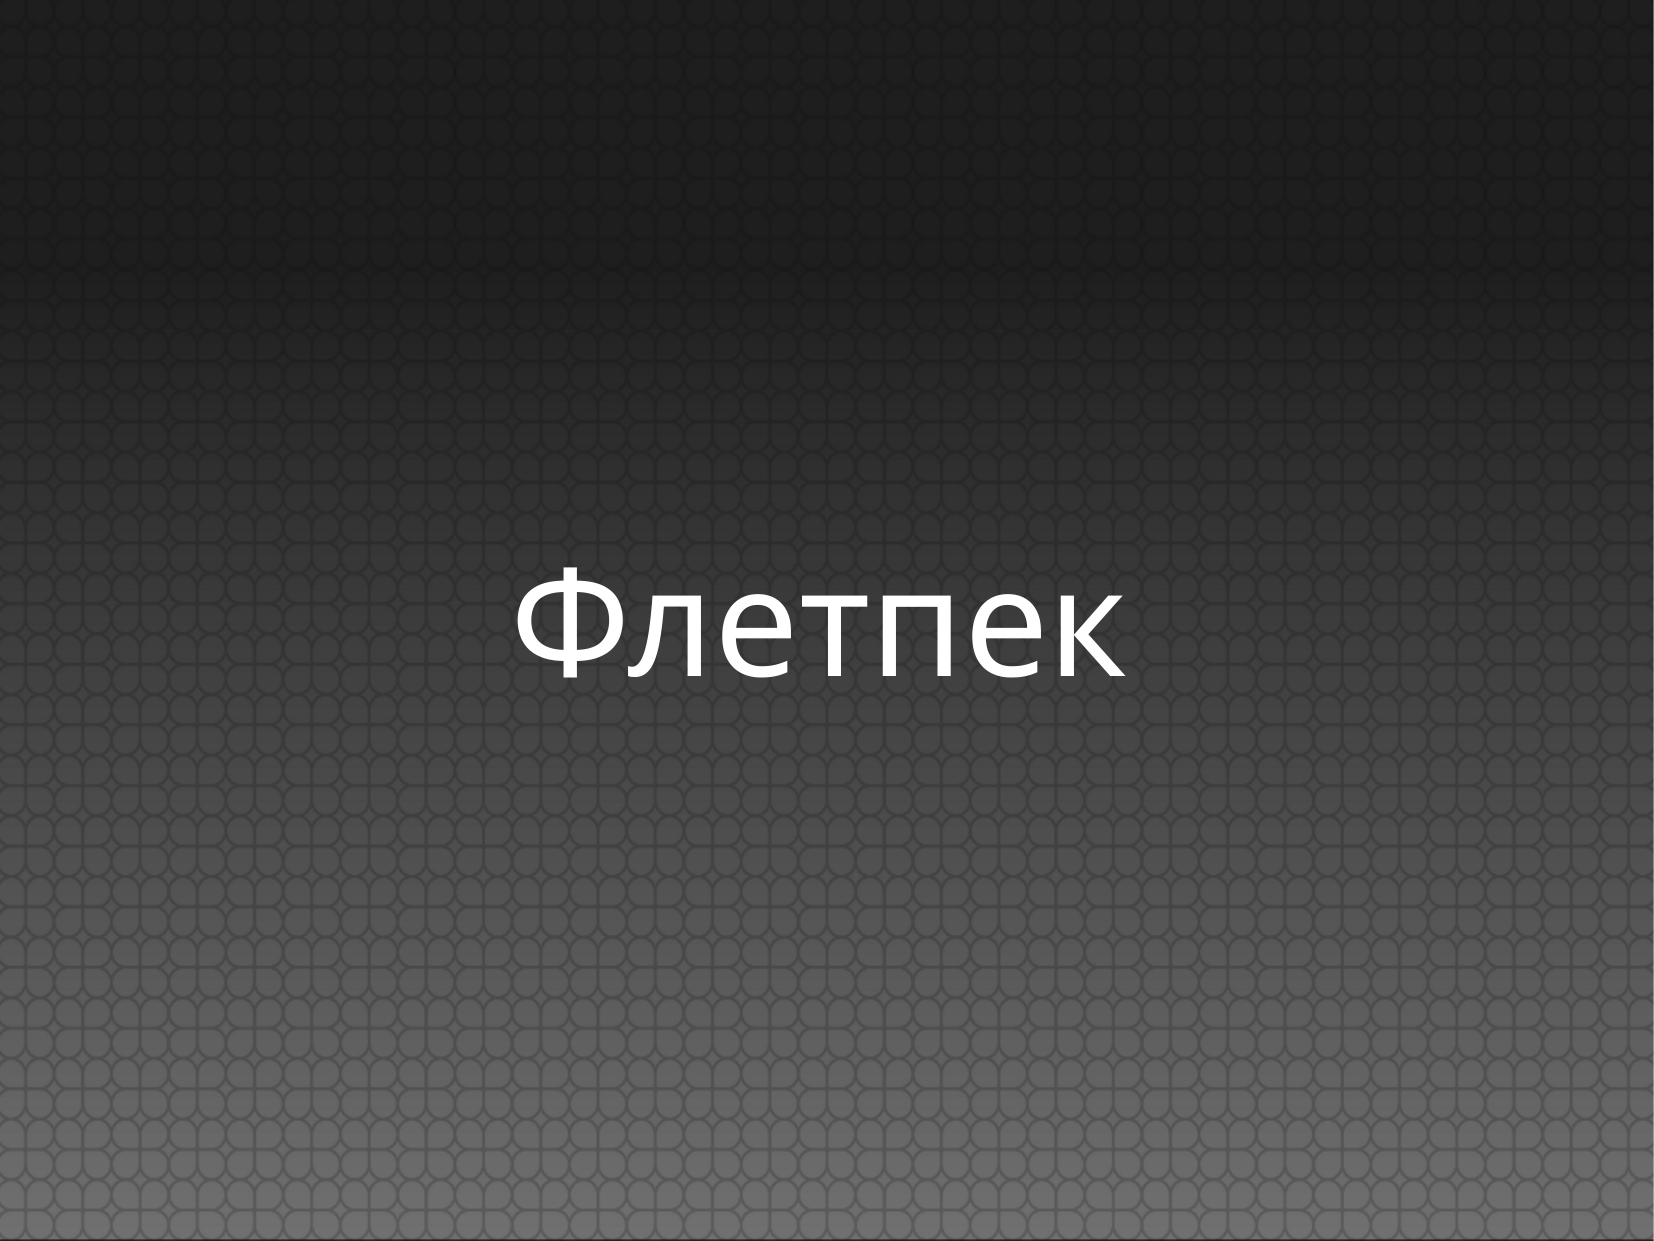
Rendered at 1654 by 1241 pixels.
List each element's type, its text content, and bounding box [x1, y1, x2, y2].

title Флетпек [75, 524, 1564, 714]
picture [0, 0, 1654, 1241]
